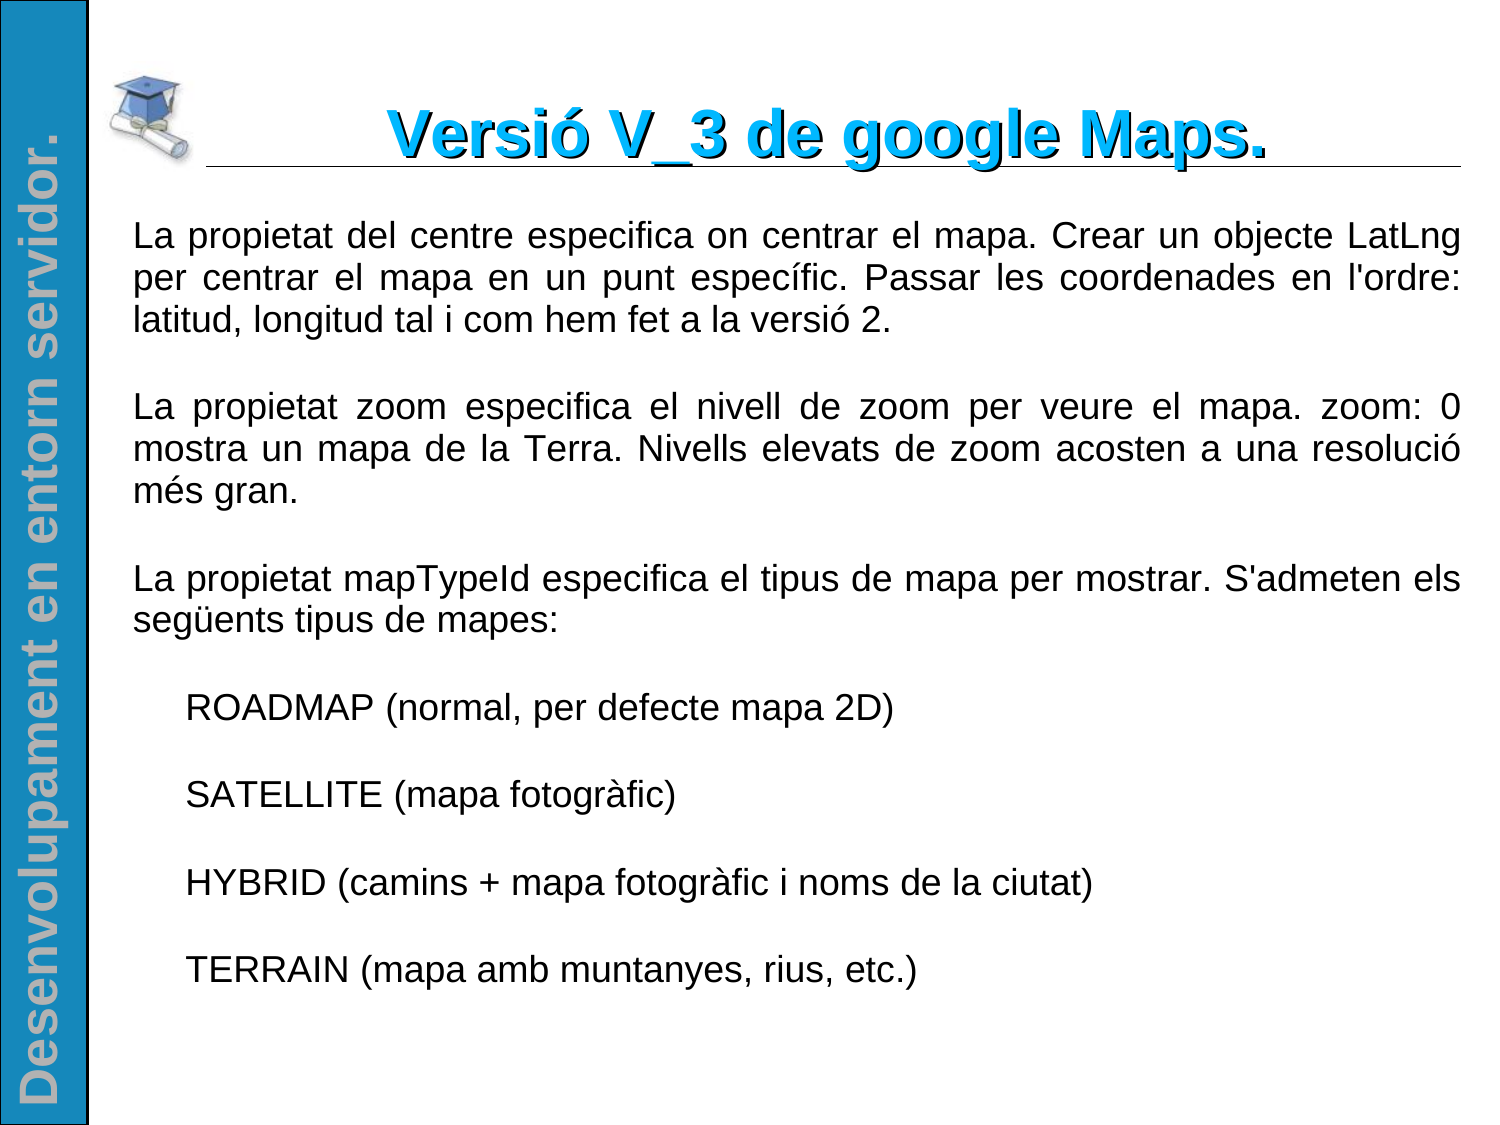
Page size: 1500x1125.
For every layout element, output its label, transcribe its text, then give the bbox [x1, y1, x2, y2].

text_box La propietat del centre especifica on centrar el mapa. Crear un objecte LatLng per centrar el mapa en un punt específic. Passar les coordenades en l'ordre: latitud, longitud tal i com hem fet a la versió 2. La propietat zoom especifica el nivell de zoom per veure el mapa. zoom: 0 mostra un mapa de la Terra. Nivells elevats de zoom acosten a una resolució més gran. La propietat mapTypeId especifica el tipus de mapa per mostrar. S'admeten els següents tipus de mapes: ROADMAP (normal, per defecte mapa 2D) SATELLITE (mapa fotogràfic) HYBRID (camins + mapa fotogràfic i noms de la ciutat) TERRAIN (mapa amb muntanyes, rius, etc.) [118, 206, 1477, 999]
picture [93, 61, 206, 174]
title Versió V_3 de google Maps. [206, 88, 1447, 178]
